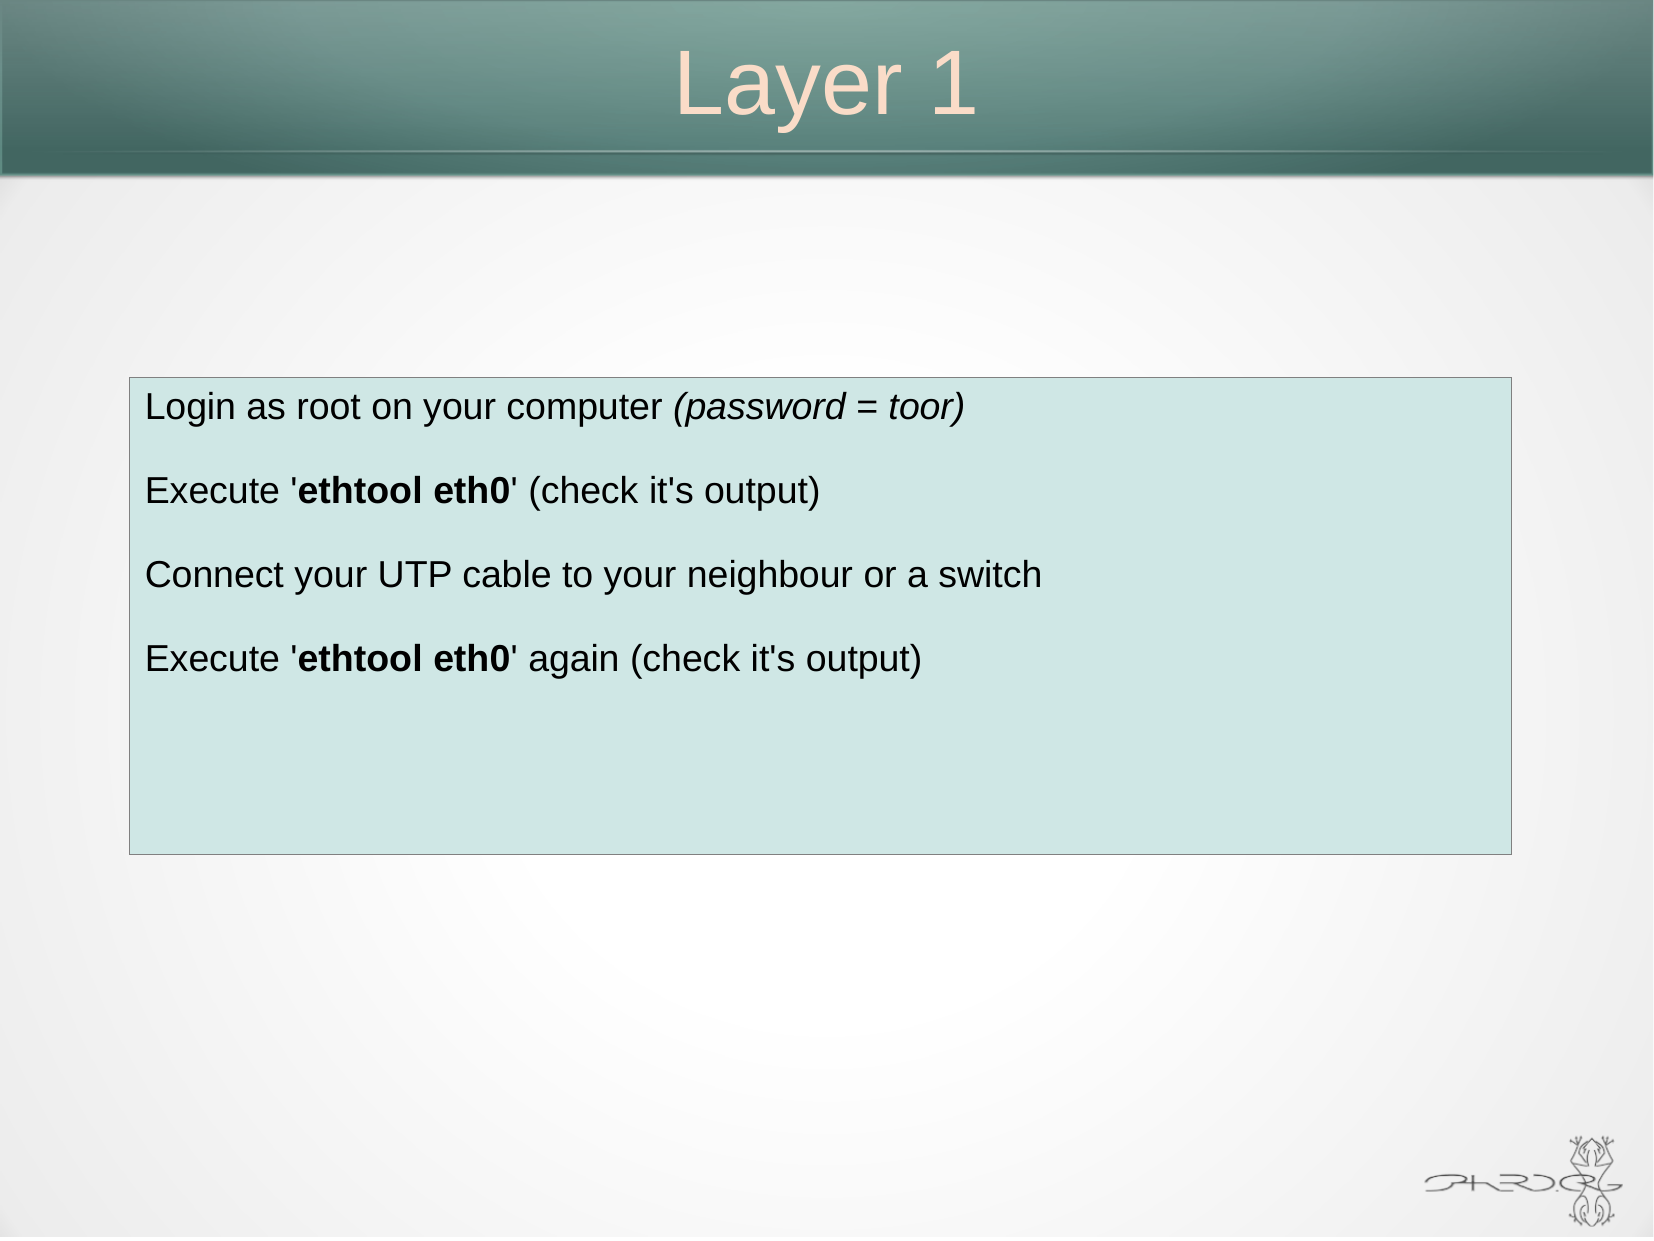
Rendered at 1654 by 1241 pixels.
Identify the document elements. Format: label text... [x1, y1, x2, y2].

title [82, 11, 1571, 154]
picture [0, 0, 1654, 1237]
text_box Login as root on your computer (password = toor) Execute 'ethtool eth0' (check it's output) Connect your UTP cable to your neighbour or a switch Execute 'ethtool eth0' again (check it's output) [129, 377, 1512, 855]
